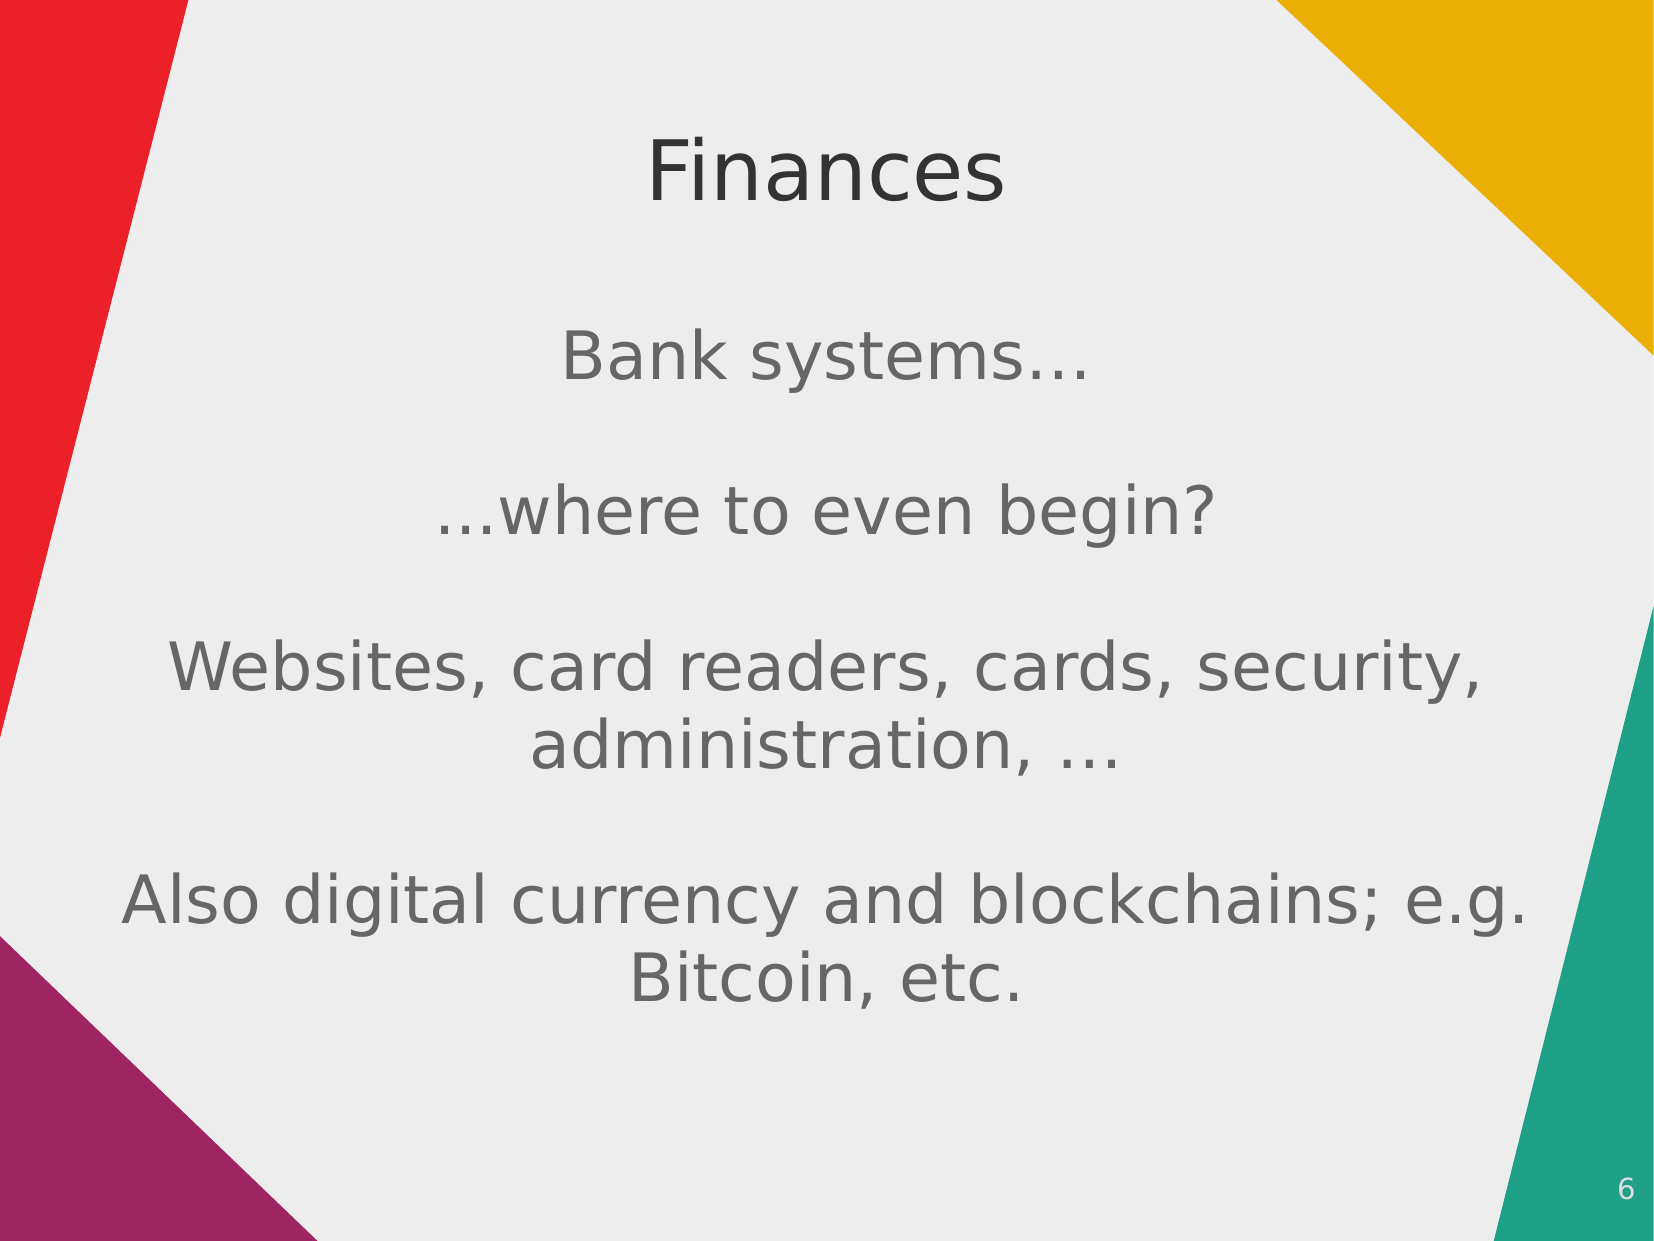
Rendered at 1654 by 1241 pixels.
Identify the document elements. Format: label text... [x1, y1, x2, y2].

title Finances [114, 73, 1539, 271]
subtitle Bank systems… ...where to even begin? Websites, card readers, cards, security, administration, … Also digital currency and blockchains; e.g. Bitcoin, etc. [114, 302, 1539, 1033]
